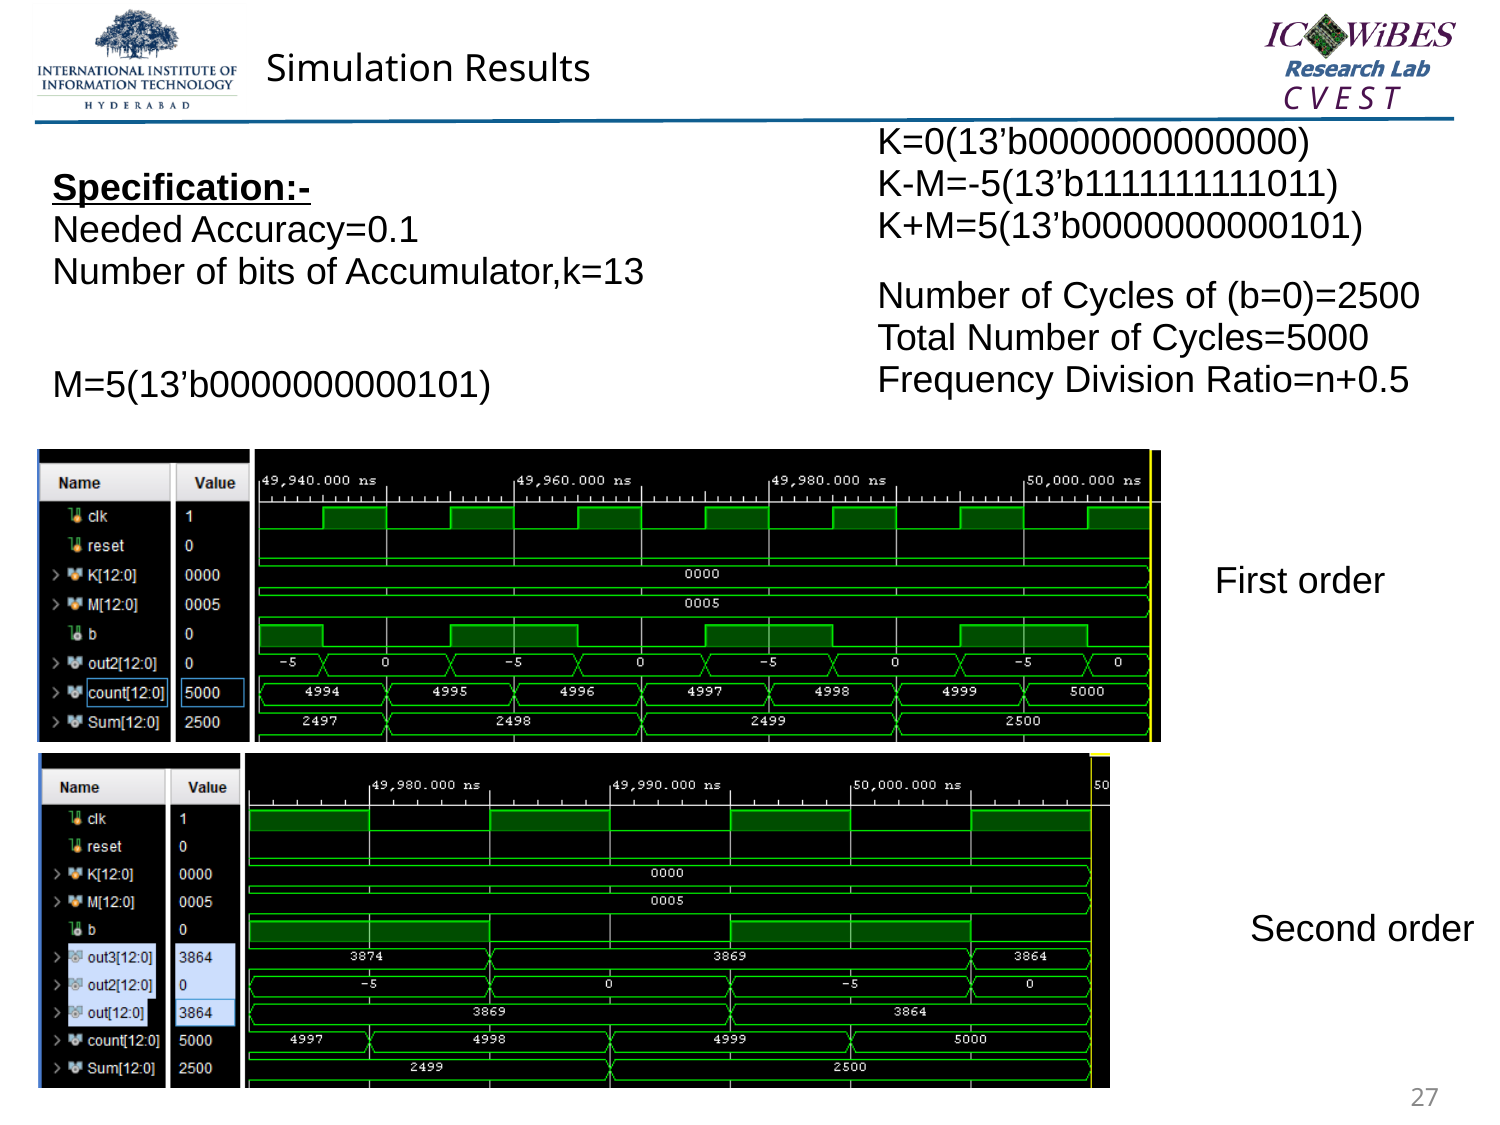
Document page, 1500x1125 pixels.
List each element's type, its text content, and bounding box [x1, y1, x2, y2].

picture [1261, 12, 1458, 82]
text_box M=5(13’b0000000000101) [37, 355, 507, 413]
text_box K=0(13’b0000000000000) K-M=-5(13’b1111111111011) K+M=5(13’b0000000000101) [862, 112, 1379, 267]
text_box Specification:- Needed Accuracy=0.1 Number of bits of Accumulator,k=13 [37, 159, 660, 300]
title Simulation Results [251, 23, 1195, 110]
picture [37, 449, 1161, 742]
text_box Second order [1235, 900, 1490, 957]
slide_number <number> [1329, 1074, 1455, 1123]
picture [31, 2, 247, 115]
picture [37, 753, 1110, 1088]
text_box First order [1200, 552, 1401, 609]
text_box Number of Cycles of (b=0)=2500 Total Number of Cycles=5000 Frequency Division Ratio=n+0.5 [862, 267, 1463, 451]
